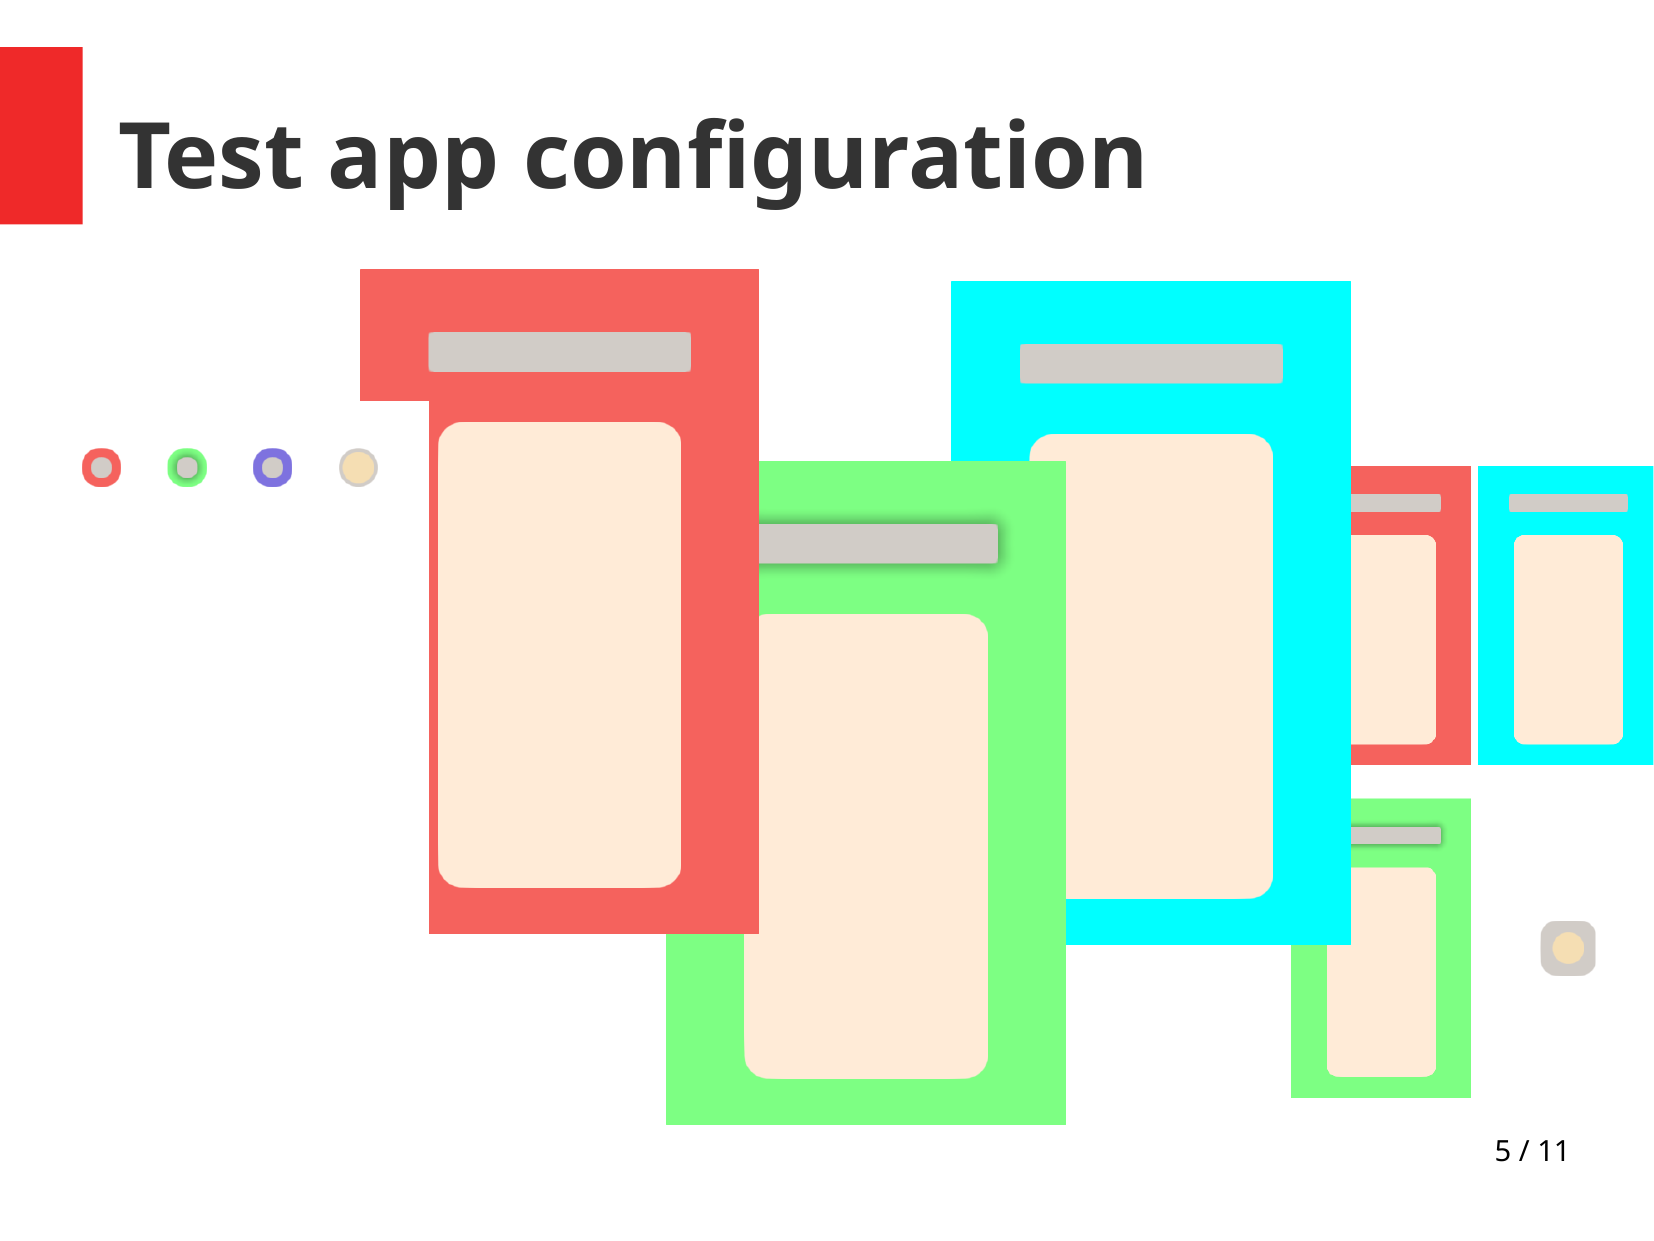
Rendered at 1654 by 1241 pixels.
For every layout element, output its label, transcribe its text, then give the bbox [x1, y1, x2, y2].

picture [30, 269, 1654, 1126]
title Test app configuration [118, 49, 1571, 257]
